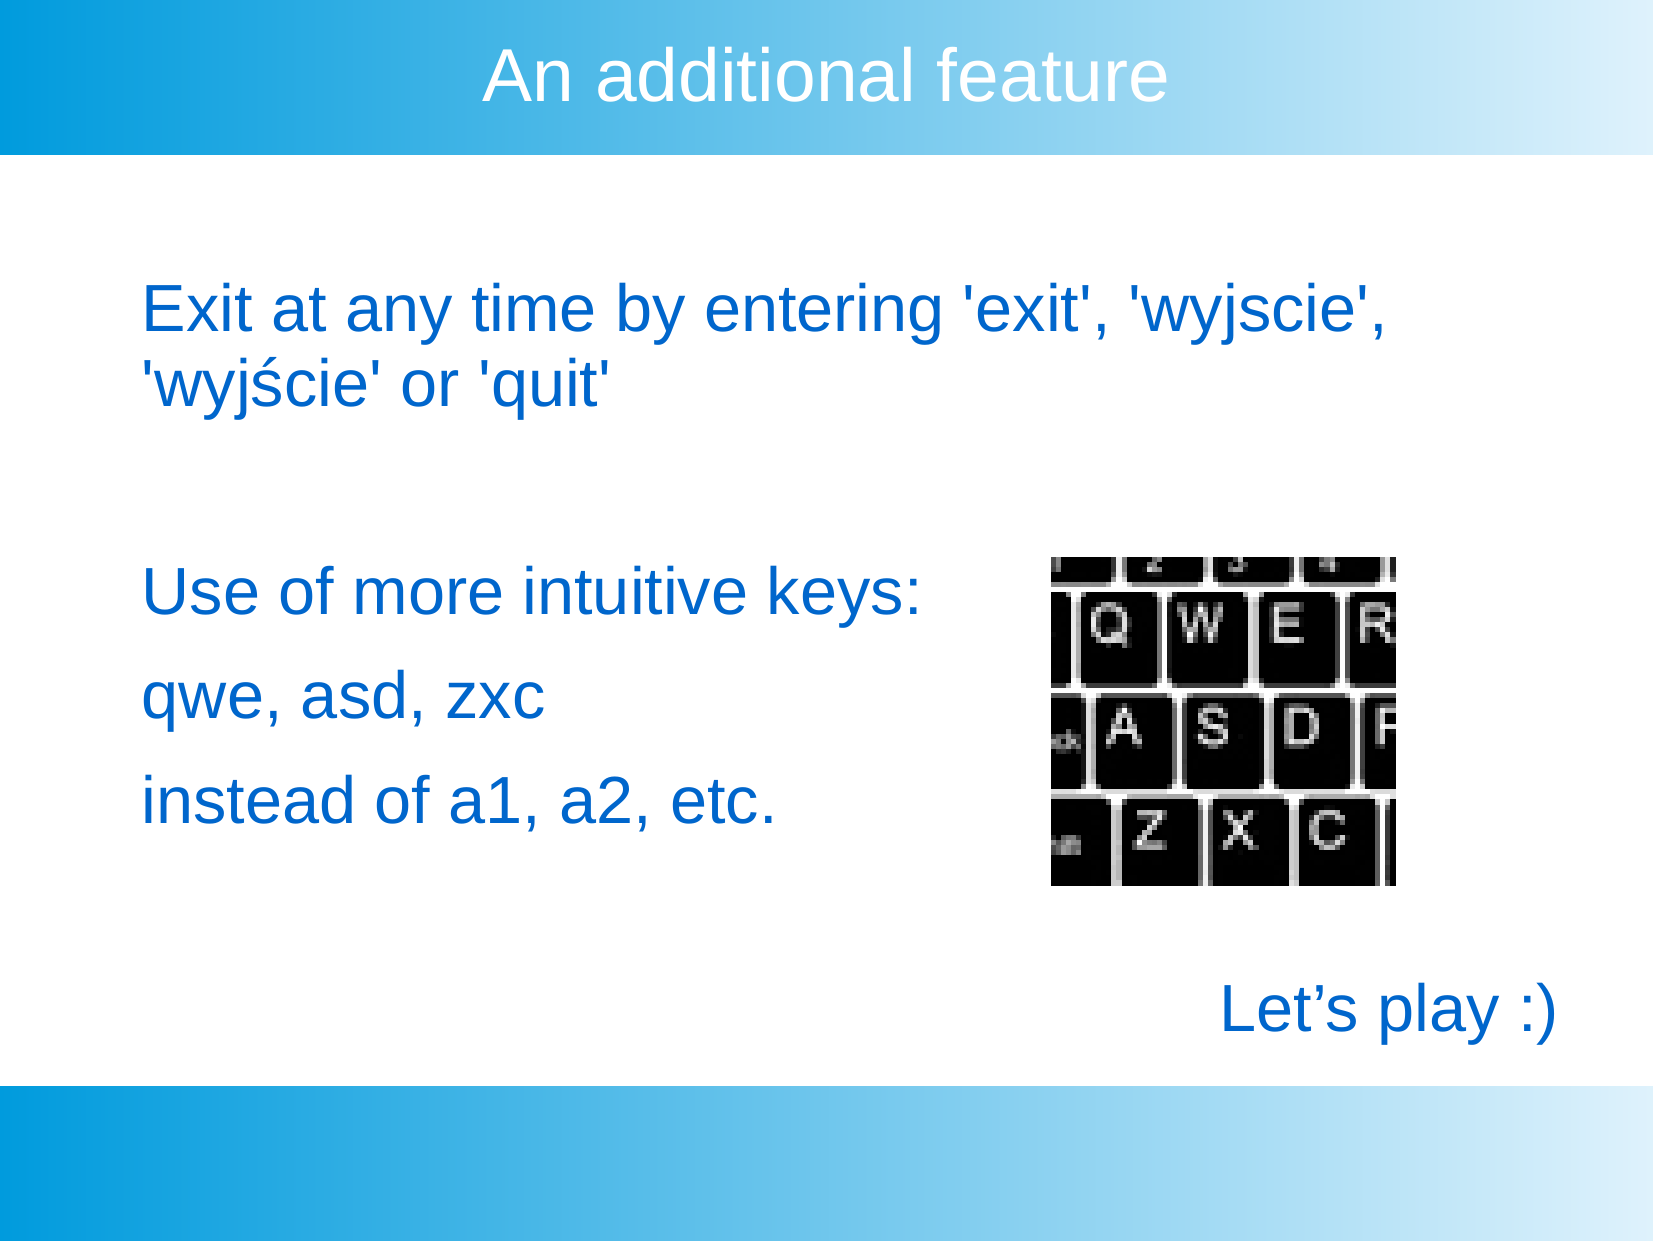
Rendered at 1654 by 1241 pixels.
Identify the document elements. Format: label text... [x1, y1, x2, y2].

list Exit at any time by entering 'exit', 'wyjscie', 'wyjście' or 'quit' Use of more intuitive keys: qwe, asd, zxc instead of a1, a2, etc. Let’s play :) [70, 166, 1560, 886]
picture [1051, 557, 1396, 886]
title An additional feature [82, 20, 1571, 132]
